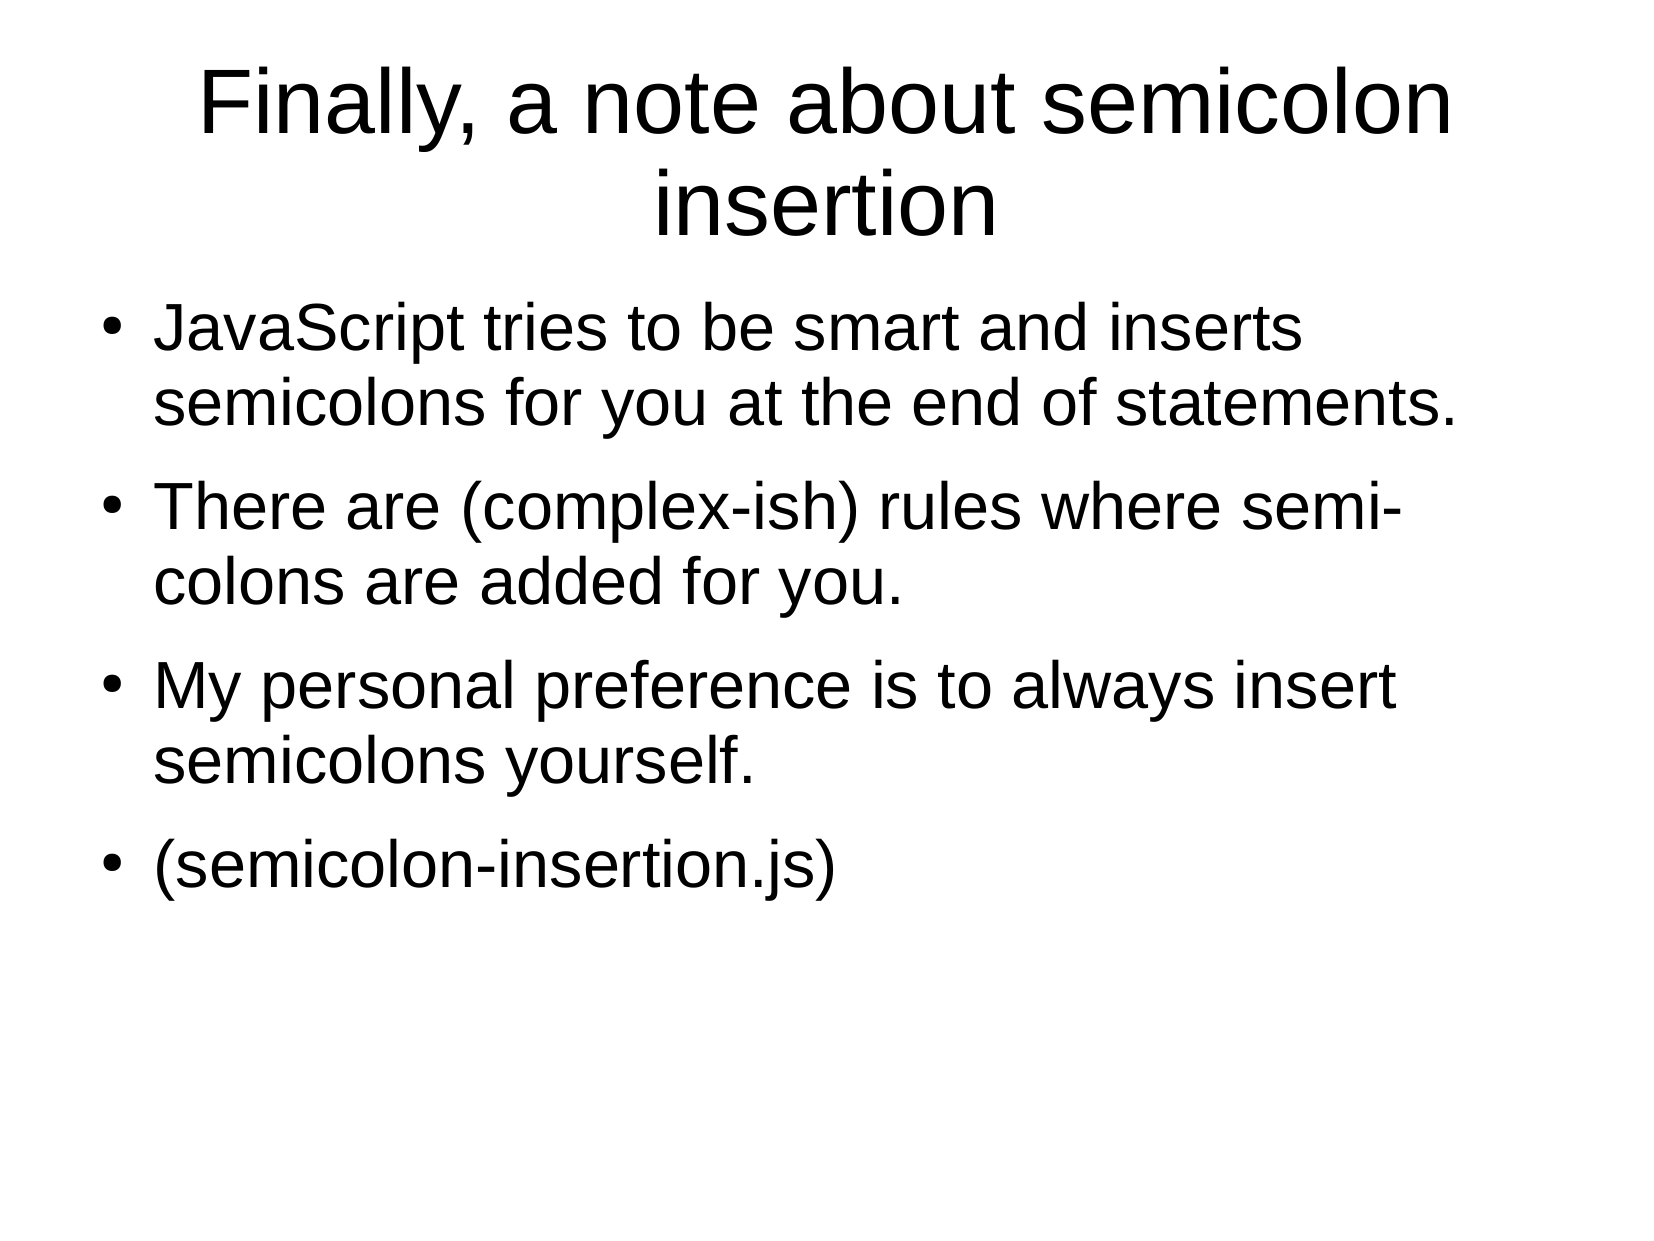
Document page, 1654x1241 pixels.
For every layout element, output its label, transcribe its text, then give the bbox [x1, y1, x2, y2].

list JavaScript tries to be smart and inserts semicolons for you at the end of statements. There are (complex-ish) rules where semi-colons are added for you. My personal preference is to always insert semicolons yourself. (semicolon-insertion.js) [82, 290, 1571, 1010]
title Finally, a note about semicolon insertion [82, 49, 1571, 257]
